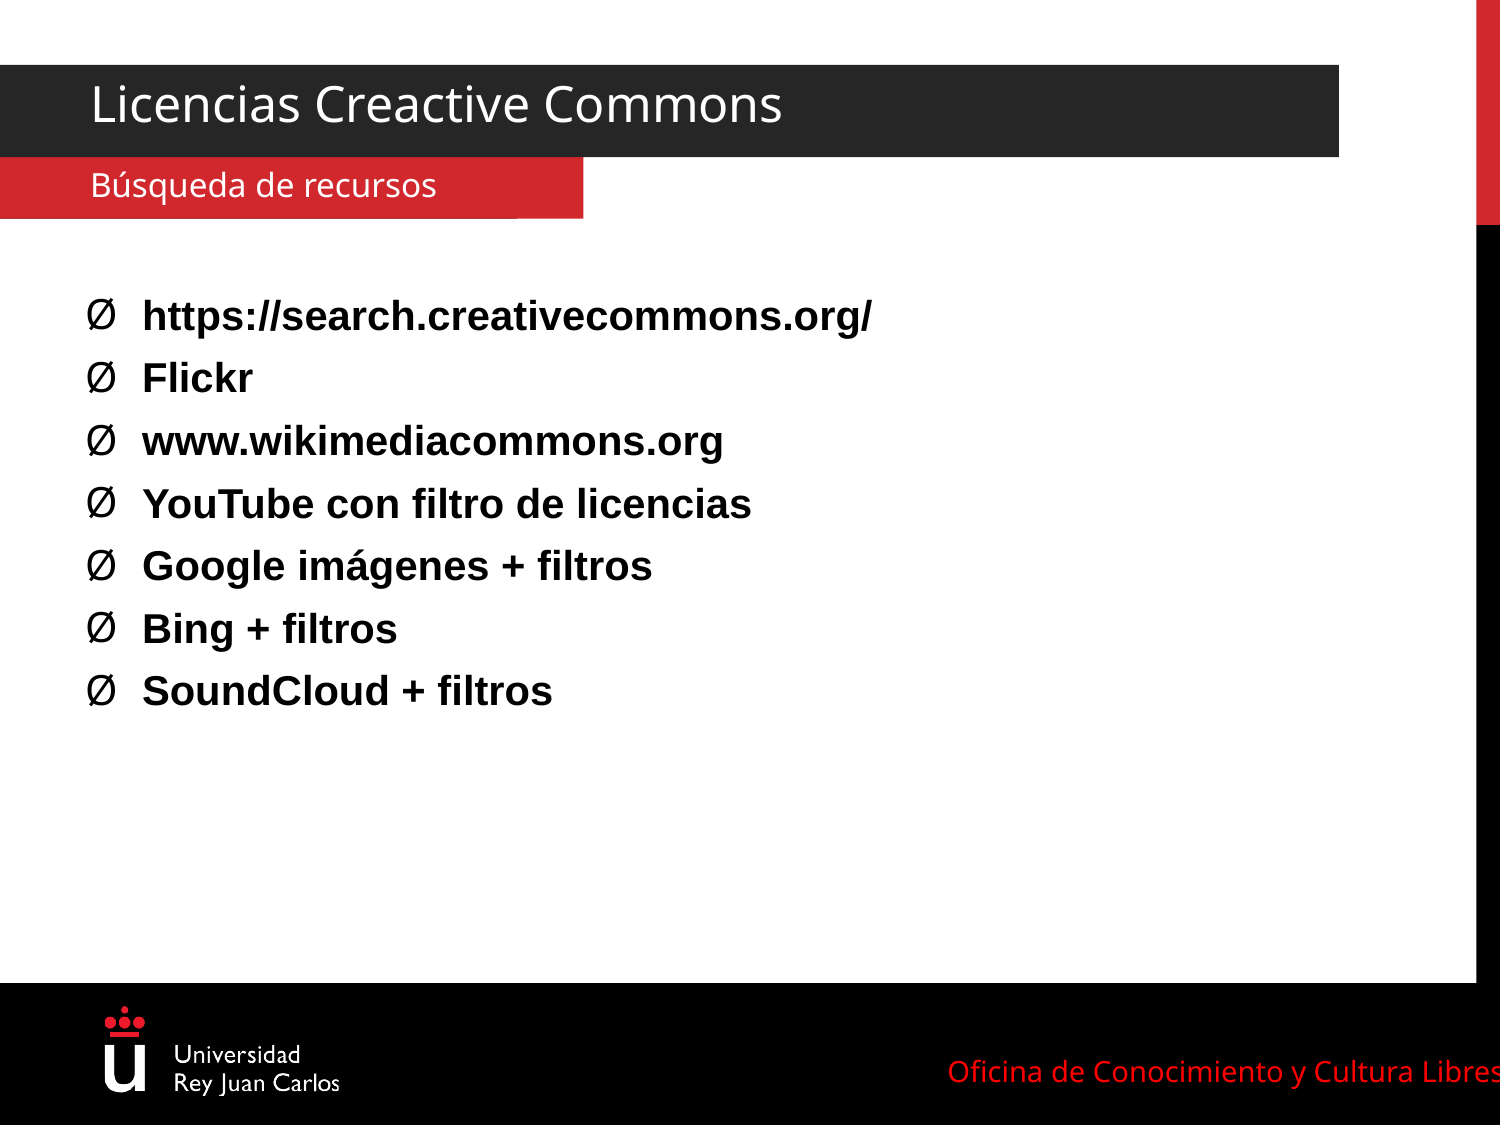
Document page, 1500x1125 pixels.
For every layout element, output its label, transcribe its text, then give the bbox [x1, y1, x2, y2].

text_box Licencias Creactive Commons [0, 64, 1339, 158]
text_box [73, 261, 1374, 890]
text_box [0, 984, 1500, 1125]
text_box Búsqueda de recursos [0, 158, 584, 219]
text_box https://search.creativecommons.org/ Flickr www.wikimediacommons.org YouTube con filtro de licencias Google imágenes + filtros Bing + filtros SoundCloud + filtros [70, 281, 1272, 869]
picture [104, 1006, 339, 1096]
text_box Oficina de Conocimiento y Cultura Libres [932, 1046, 1500, 1097]
